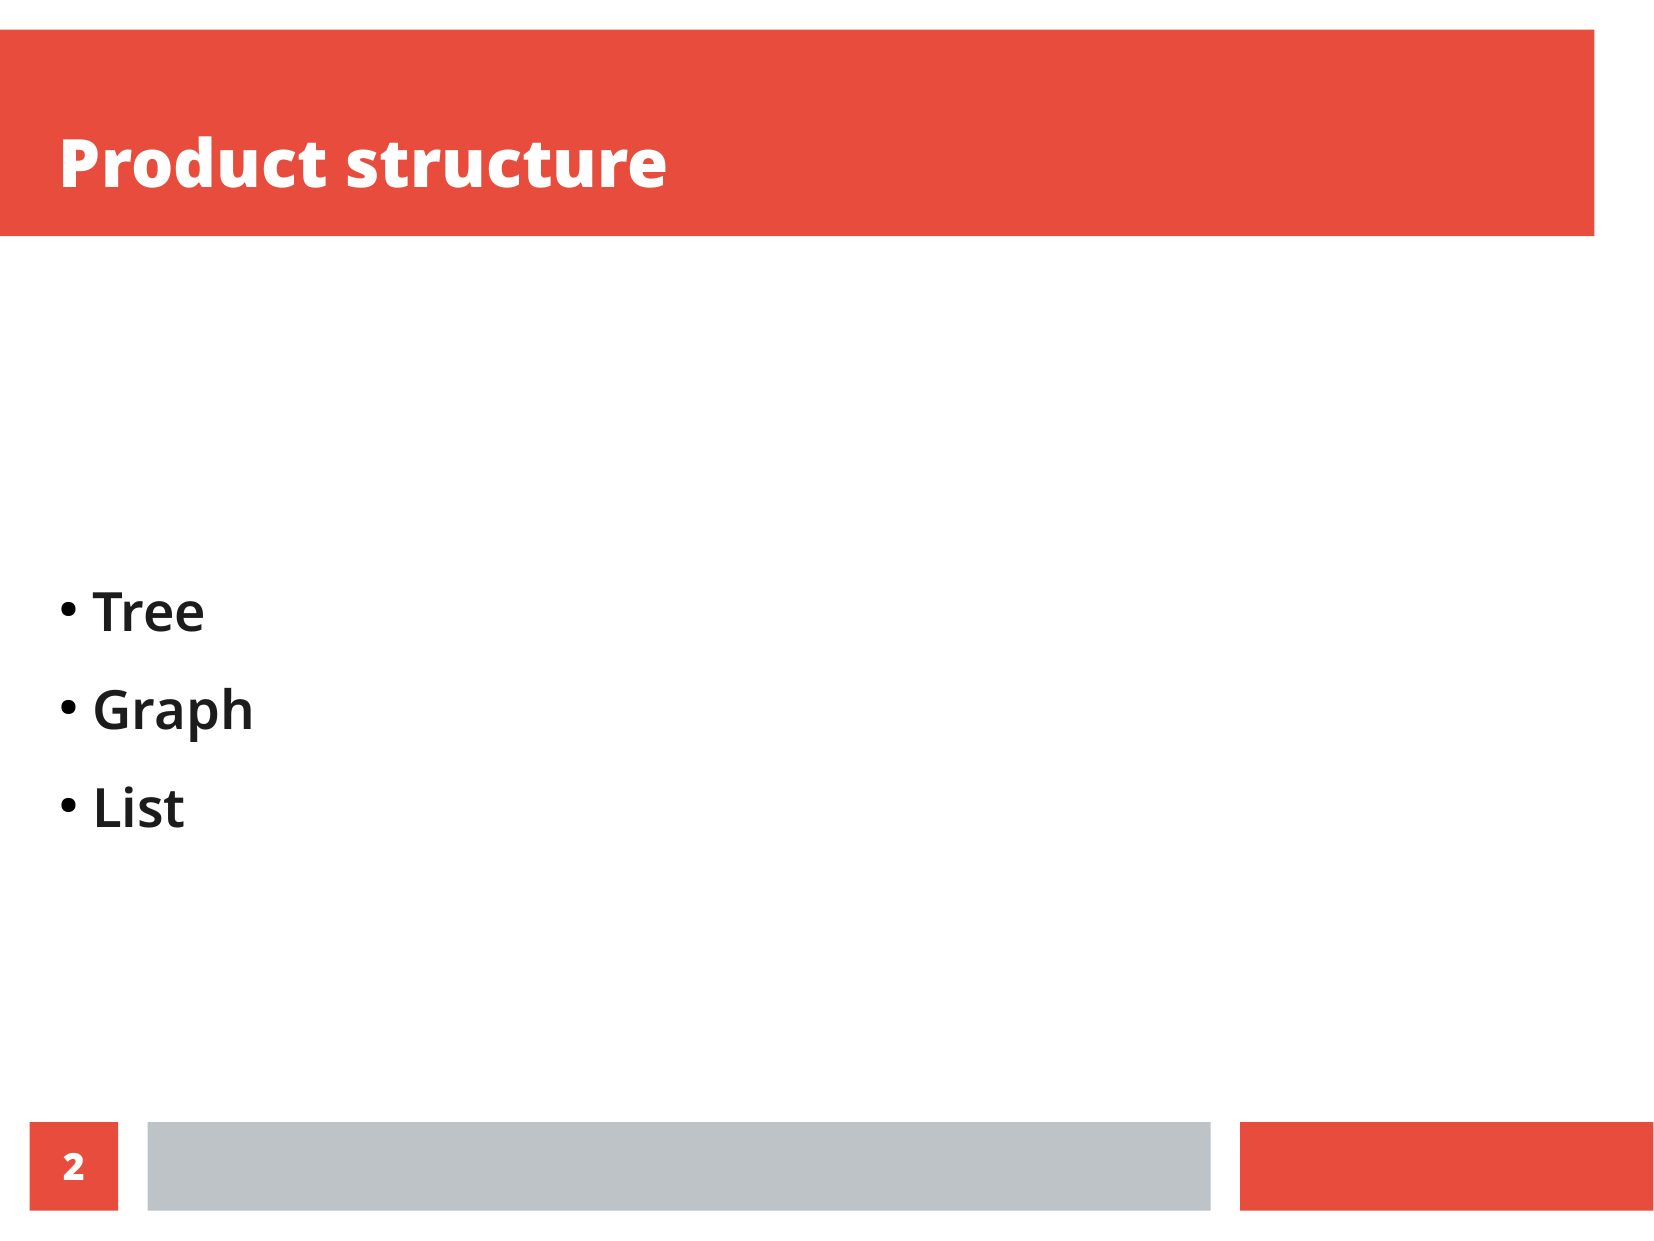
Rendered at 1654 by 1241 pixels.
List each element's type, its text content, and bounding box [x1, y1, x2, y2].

list Tree Graph List [59, 324, 1565, 1093]
title Product structure [59, 59, 1595, 207]
